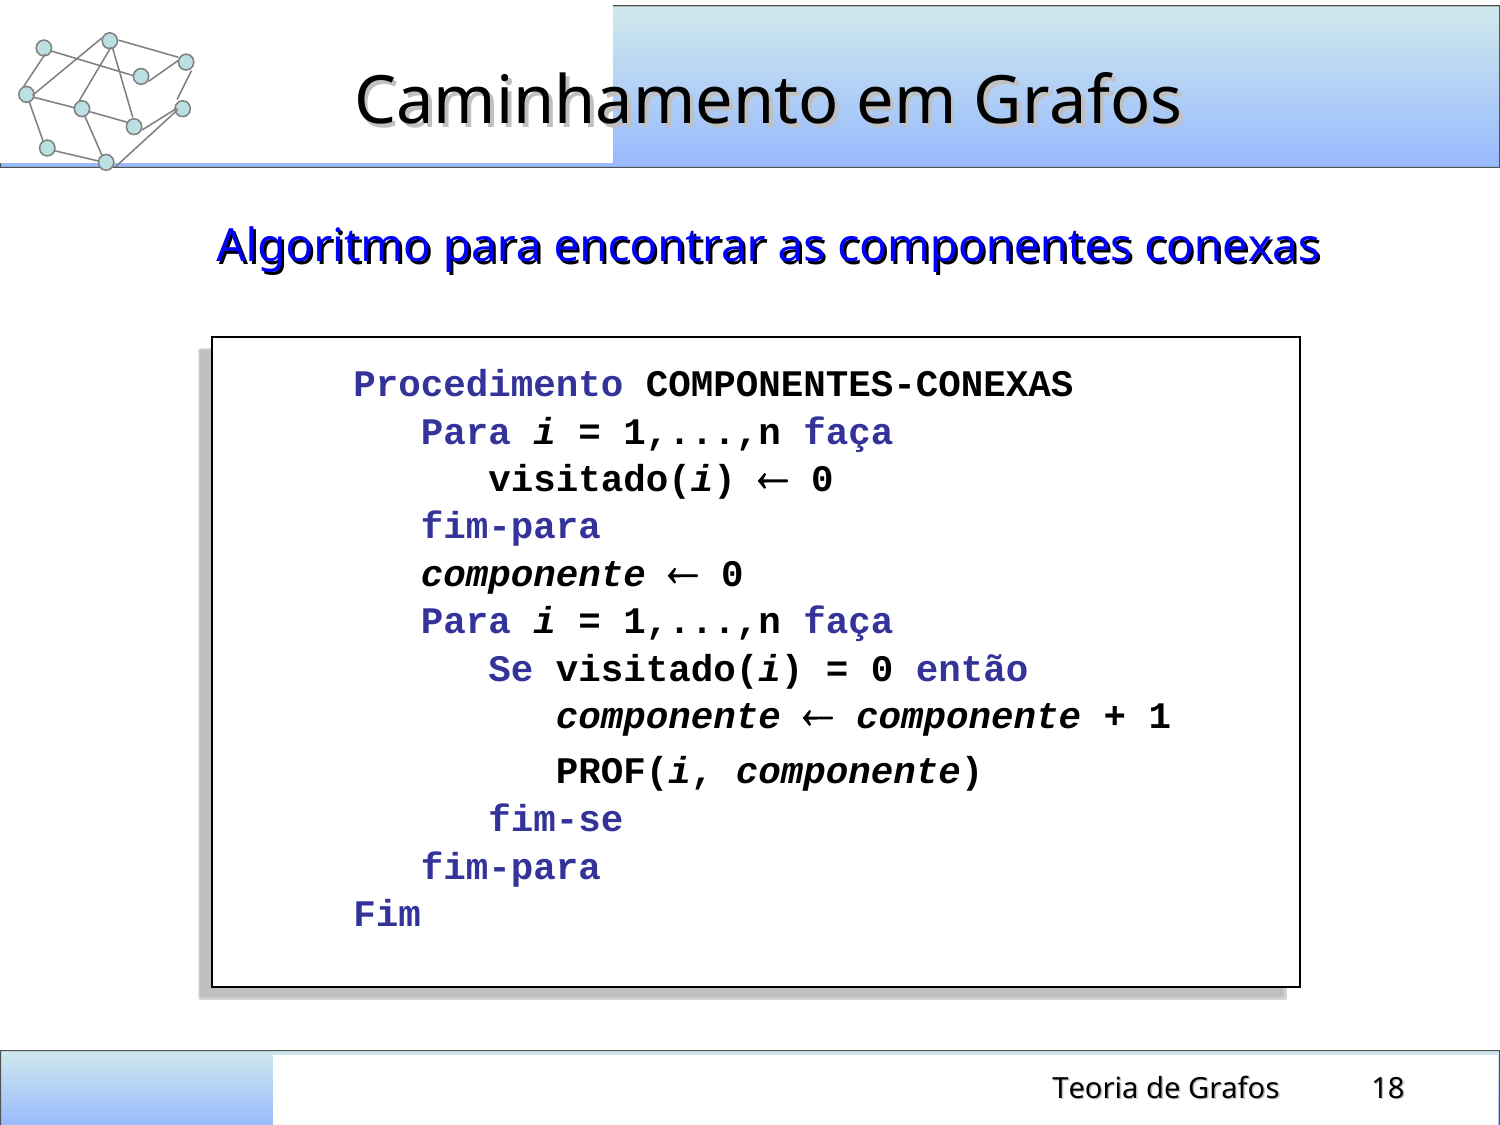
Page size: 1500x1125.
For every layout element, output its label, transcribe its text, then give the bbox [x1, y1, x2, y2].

text_box Procedimento COMPONENTES-CONEXAS Para i = 1,...,n faça visitado(i)  0 fim-para componente  0 Para i = 1,...,n faça Se visitado(i) = 0 então componente  componente + 1 PROF(i, componente)‏ fim-se fim-para Fim [338, 357, 1187, 944]
text_box Algoritmo para encontrar as componentes conexas [201, 204, 1336, 283]
text_box [212, 337, 1300, 988]
title Caminhamento em Grafos [237, 45, 1300, 150]
